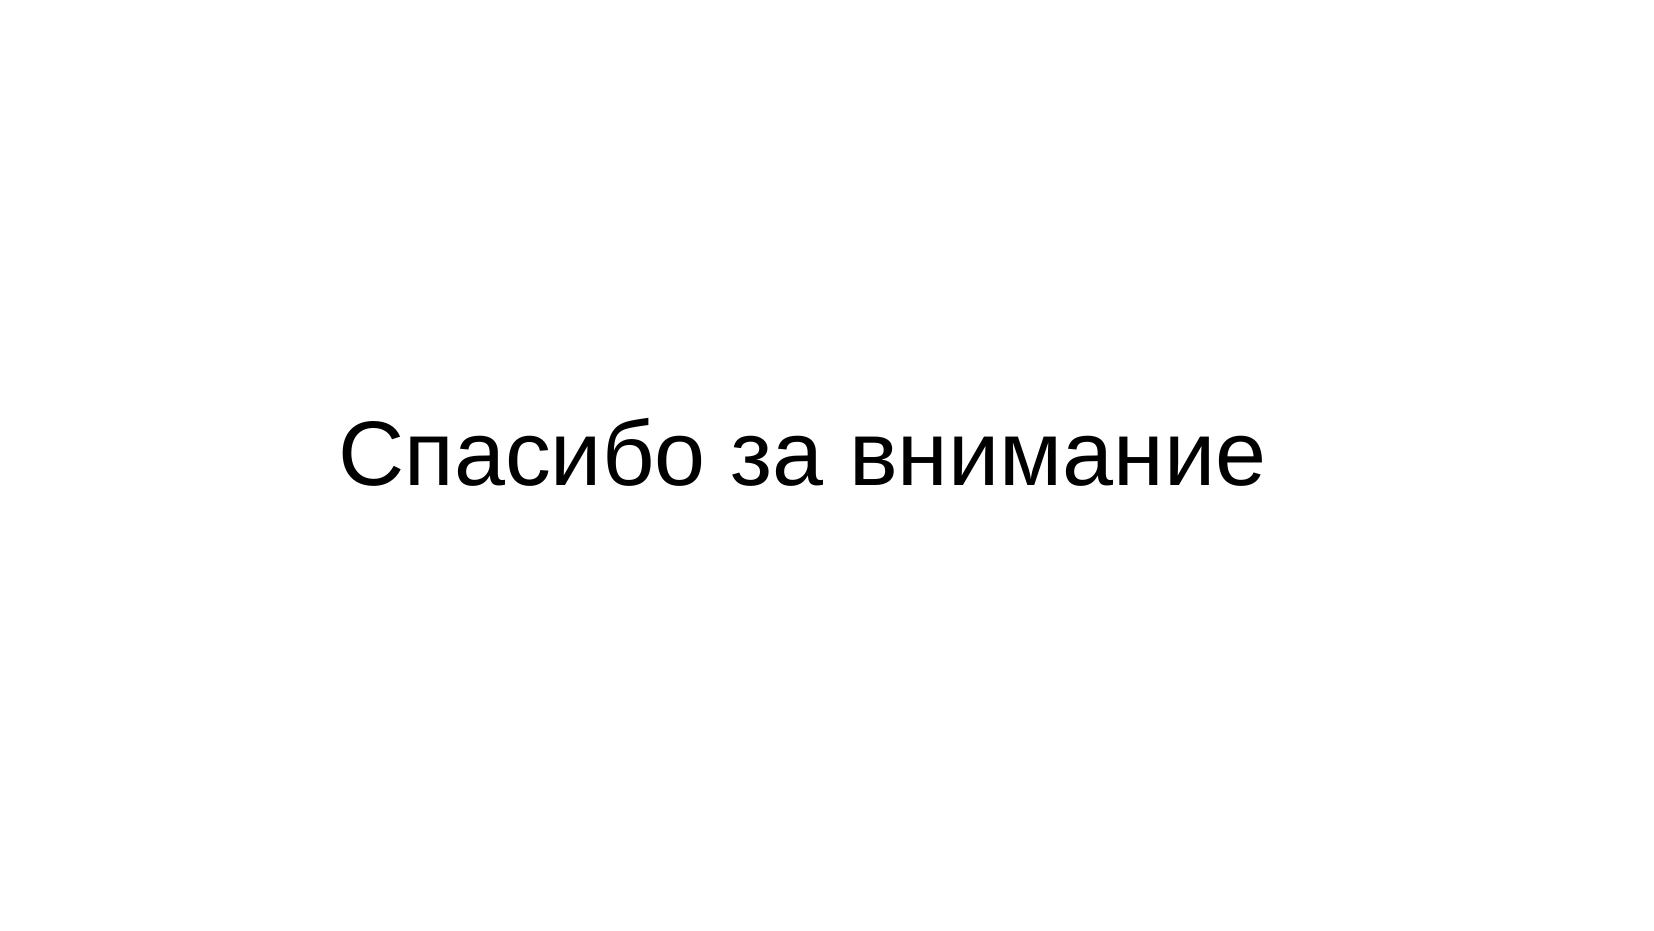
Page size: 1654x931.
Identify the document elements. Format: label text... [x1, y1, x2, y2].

title Спасибо за внимание [59, 376, 1548, 532]
